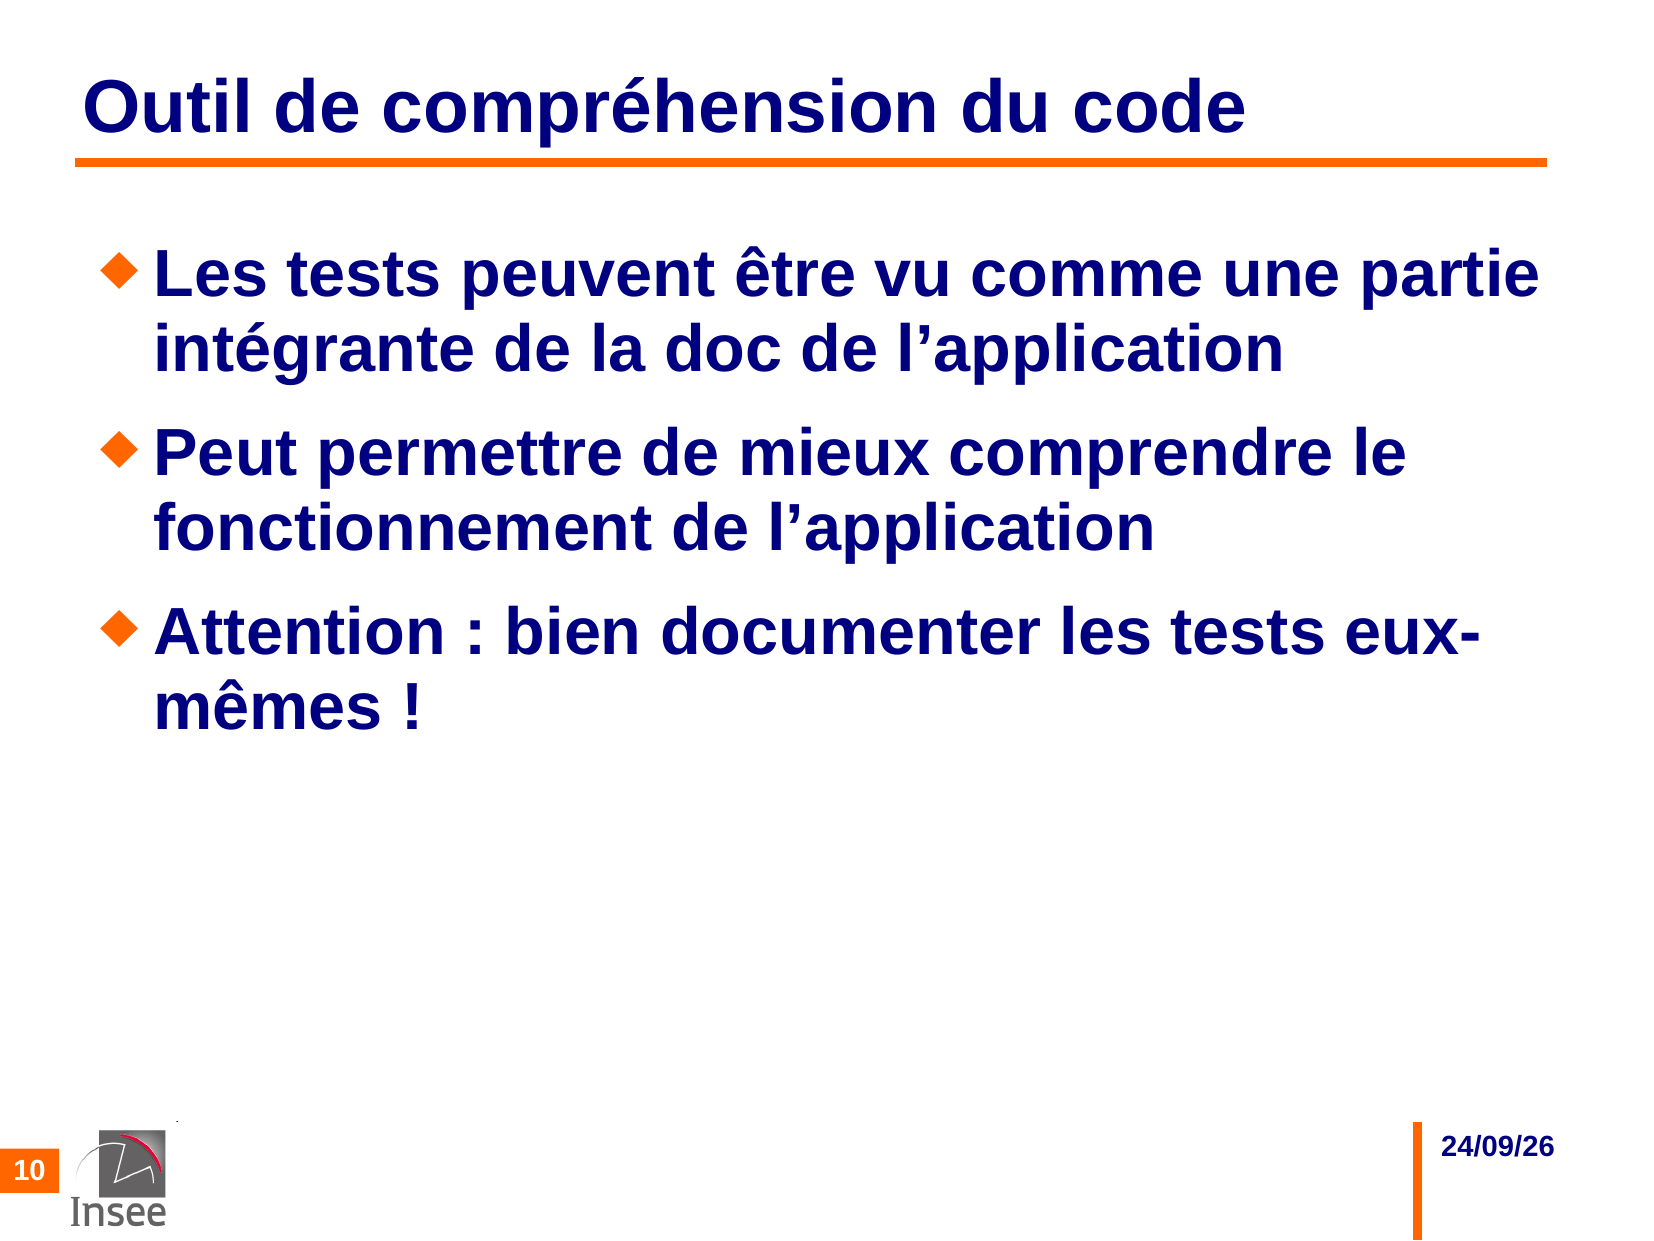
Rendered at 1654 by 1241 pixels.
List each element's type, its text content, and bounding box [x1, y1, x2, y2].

picture [62, 1121, 178, 1241]
list Les tests peuvent être vu comme une partie intégrante de la doc de l’application Peut permettre de mieux comprendre le fonctionnement de l’application Attention : bien documenter les tests eux-mêmes ! [82, 236, 1571, 1010]
title Outil de compréhension du code [82, 49, 1619, 163]
